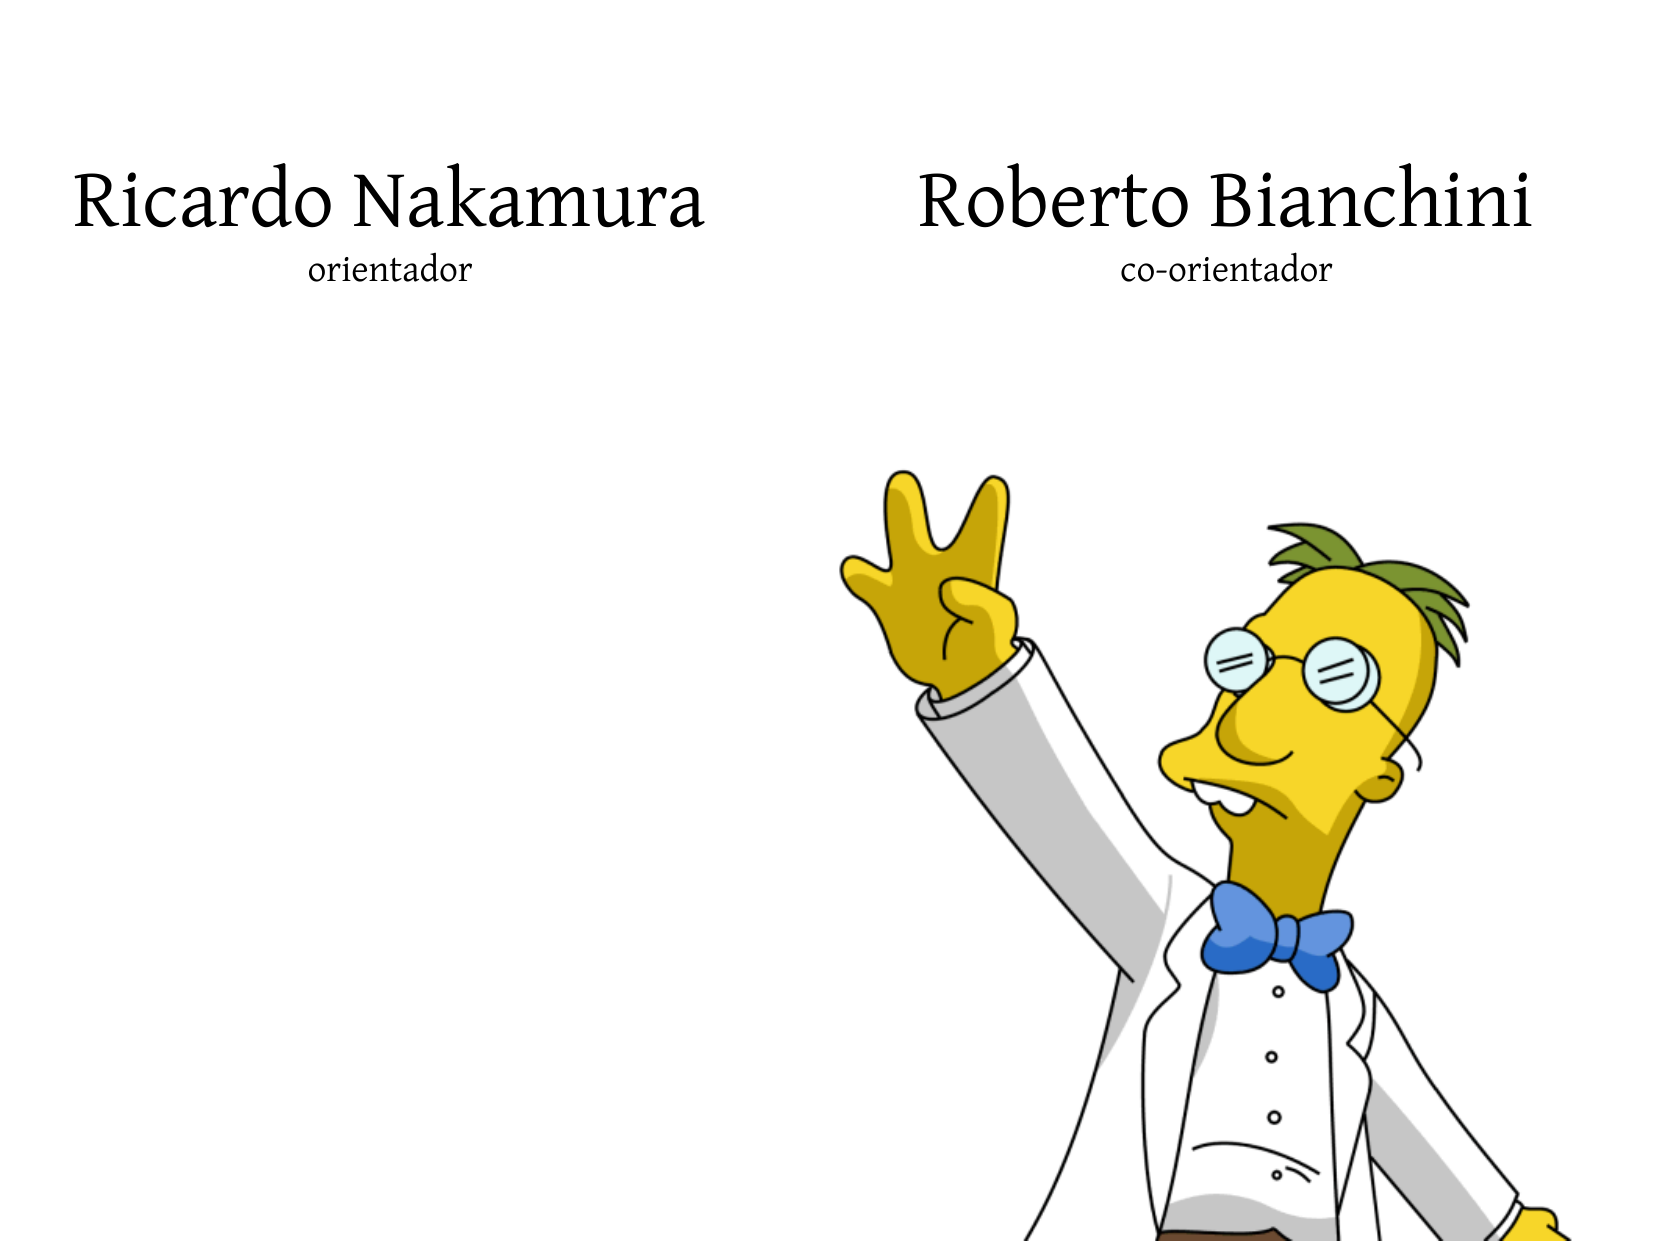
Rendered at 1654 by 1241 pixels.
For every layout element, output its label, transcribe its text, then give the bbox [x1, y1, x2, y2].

text_box Ricardo Nakamura orientador [59, 147, 722, 300]
picture [824, 458, 1606, 1241]
text_box Roberto Bianchini co-orientador [904, 147, 1550, 300]
